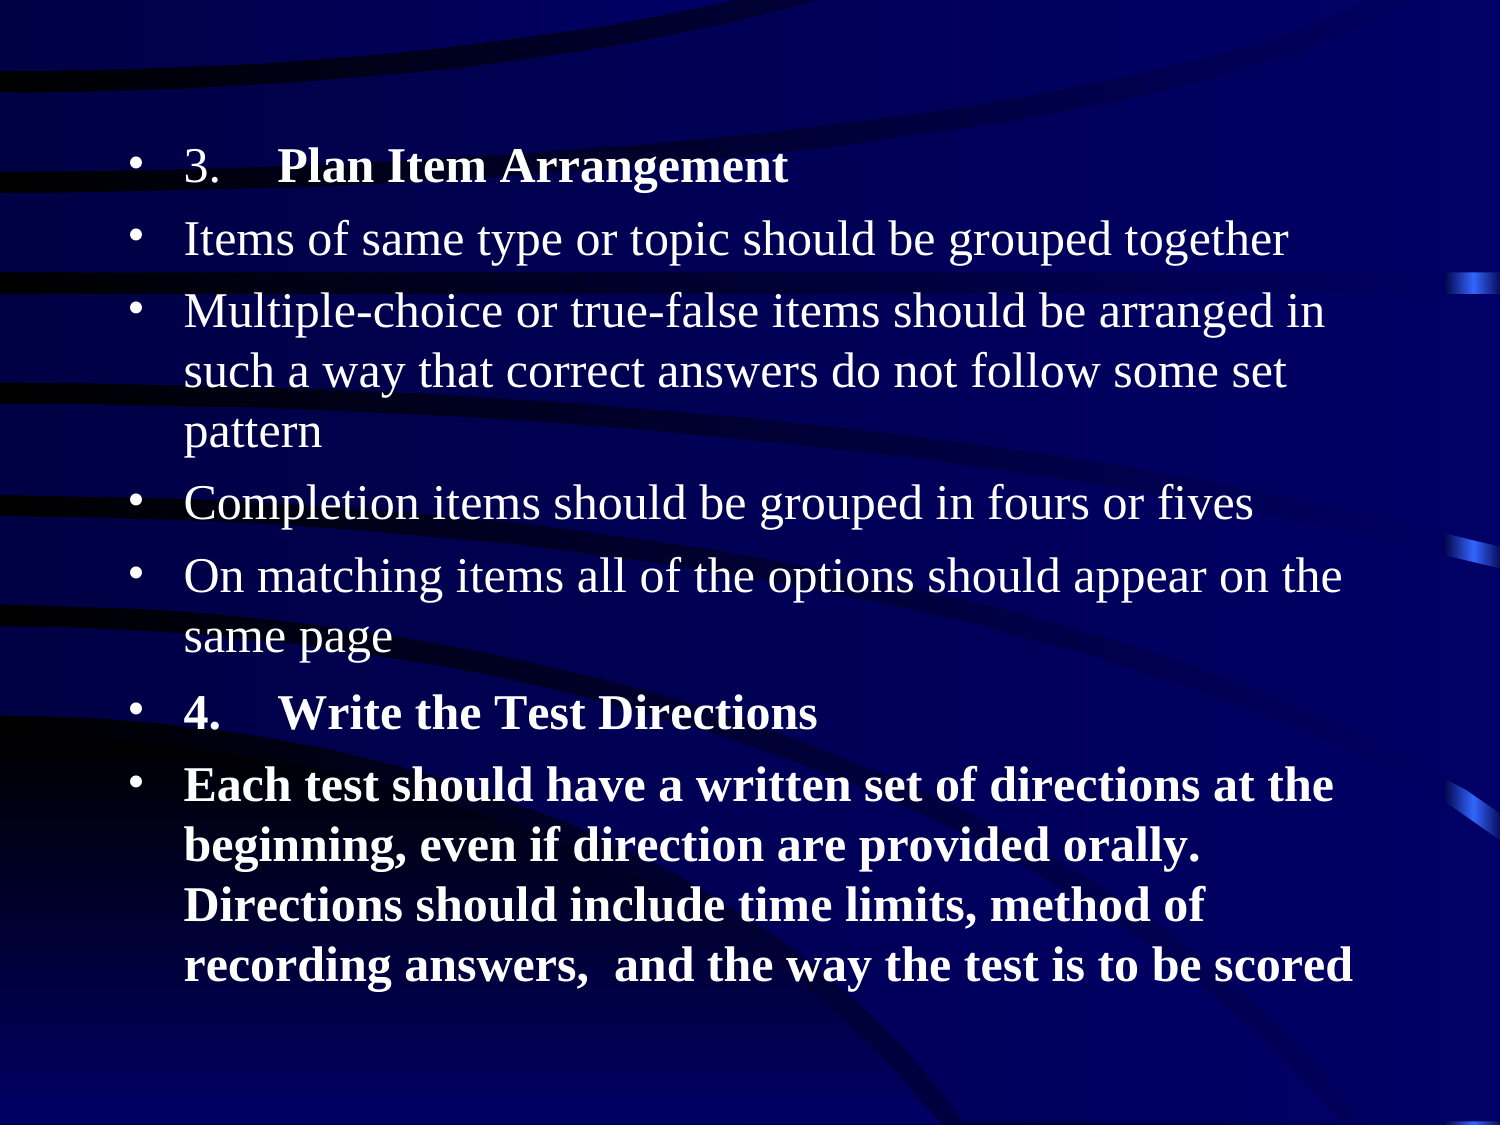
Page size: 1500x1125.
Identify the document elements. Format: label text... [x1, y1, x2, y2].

list 3. Plan Item Arrangement Items of same type or topic should be grouped together Multiple-choice or true-false items should be arranged in such a way that correct answers do not follow some set pattern Completion items should be grouped in fours or fives On matching items all of the options should appear on the same page 4. Write the Test Directions Each test should have a written set of directions at the beginning, even if direction are provided orally. Directions should include time limits, method of recording answers, and the way the test is to be scored [112, 124, 1388, 1125]
